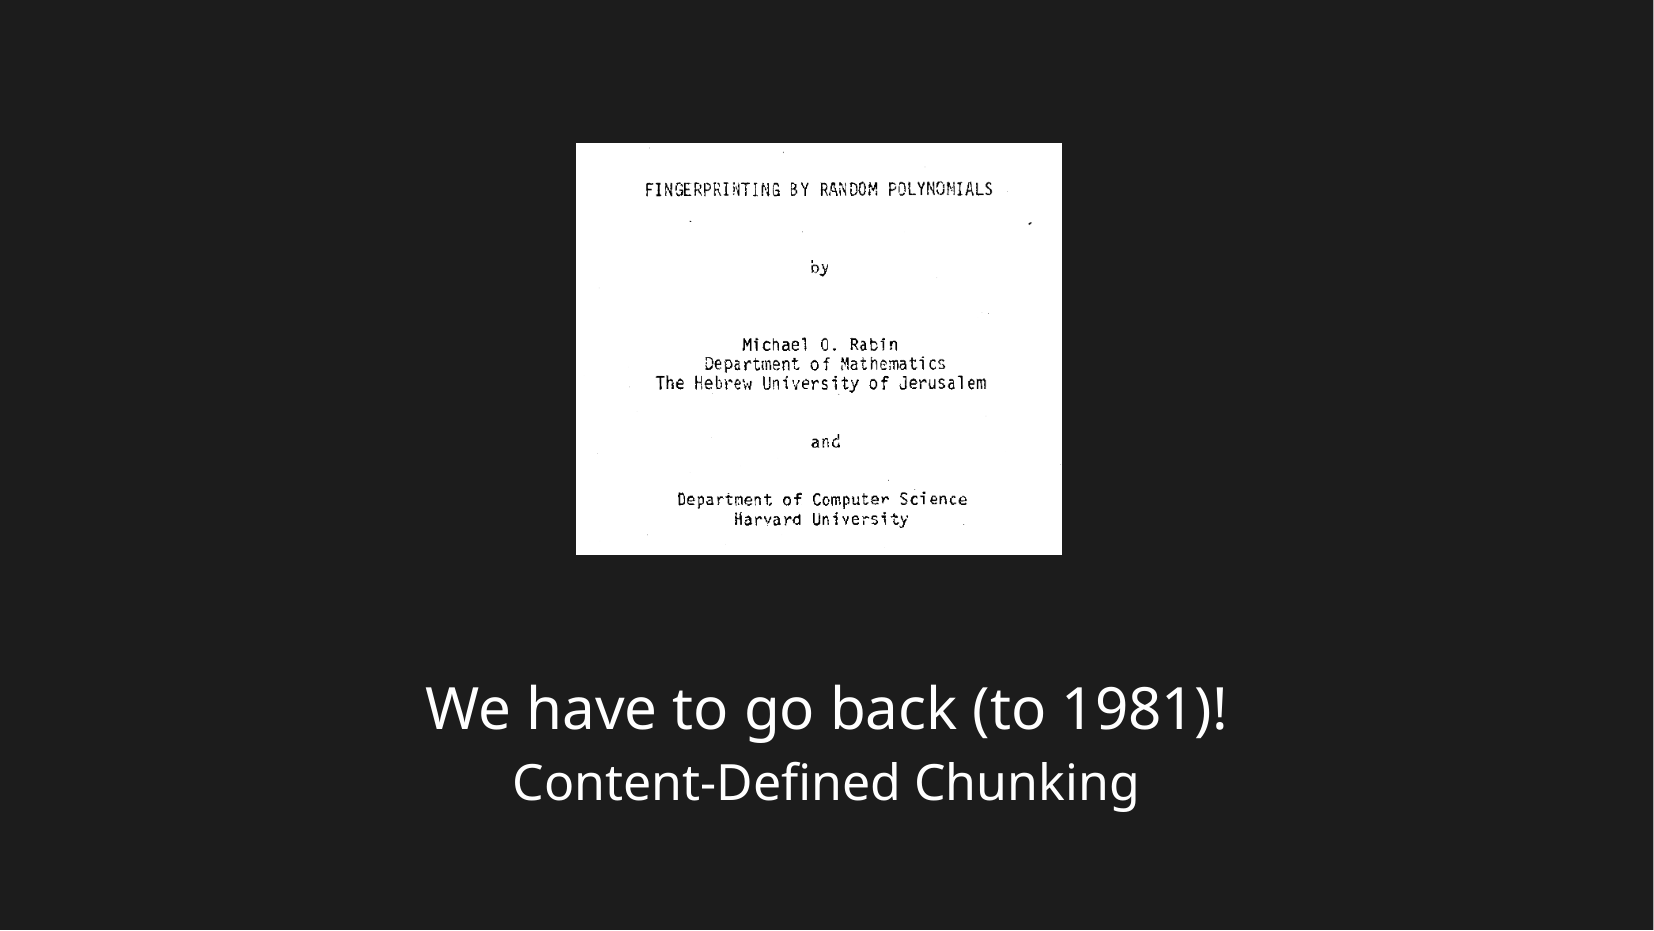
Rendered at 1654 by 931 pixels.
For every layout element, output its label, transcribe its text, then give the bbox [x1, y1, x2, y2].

picture [576, 143, 1062, 556]
text_box We have to go back (to 1981)! Content-Defined Chunking [0, 660, 1654, 805]
